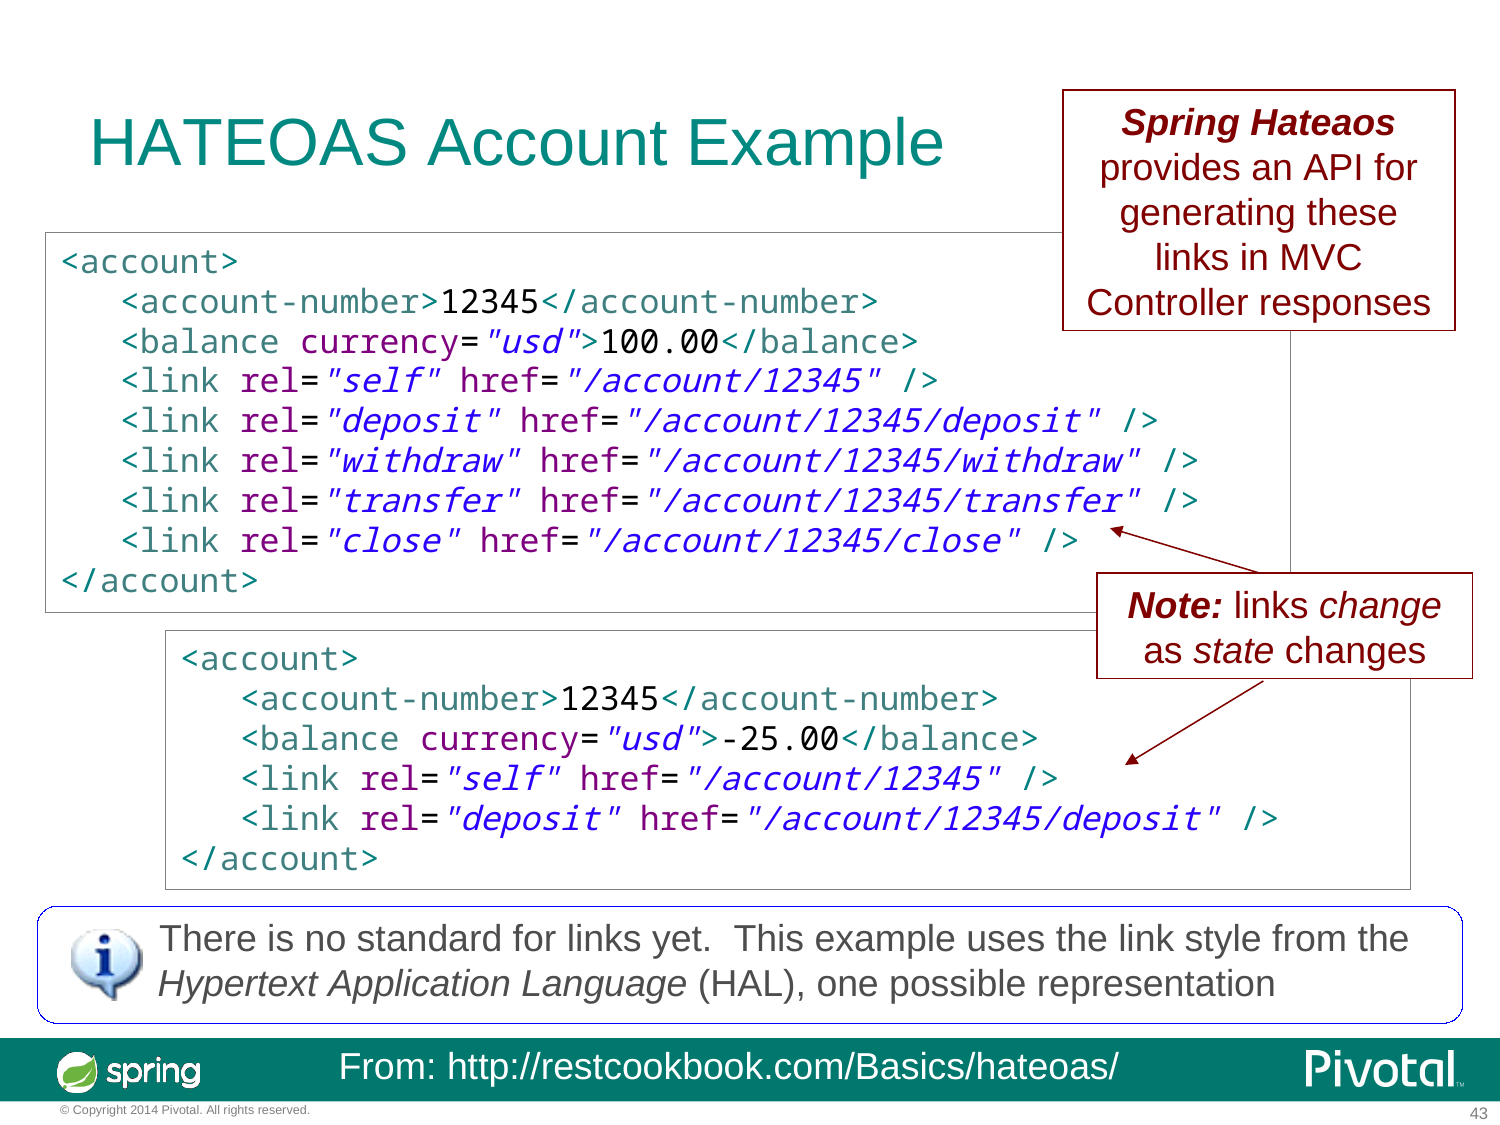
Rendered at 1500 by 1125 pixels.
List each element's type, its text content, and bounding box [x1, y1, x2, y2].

text_box <account> <account-number>12345</account-number> <balance currency="usd">100.00</balance> <link rel="self" href="/account/12345" /> <link rel="deposit" href="/account/12345/deposit" /> <link rel="withdraw" href="/account/12345/withdraw" /> <link rel="transfer" href="/account/12345/transfer" /> <link rel="close" href="/account/12345/close" /> </account> [45, 232, 1291, 613]
text_box Note: links change as state changes [1097, 573, 1473, 679]
text_box <account> <account-number>12345</account-number> <balance currency="usd">-25.00</balance> <link rel="self" href="/account/12345" /> <link rel="deposit" href="/account/12345/deposit" /> </account> [165, 630, 1411, 890]
picture [71, 929, 143, 1001]
text_box [37, 906, 142, 1024]
title HATEOAS Account Example [75, 45, 1426, 233]
text_box From: http://restcookbook.com/Basics/hateoas/ [323, 1034, 1145, 1095]
picture [1306, 1050, 1464, 1087]
picture [32, 1041, 210, 1103]
text_box There is no standard for links yet. This example uses the link style from the Hypertext Application Language (HAL), one possible representation [142, 906, 1463, 1024]
text_box Spring Hateaos provides an API for generating these links in MVC Controller responses [1062, 89, 1456, 331]
